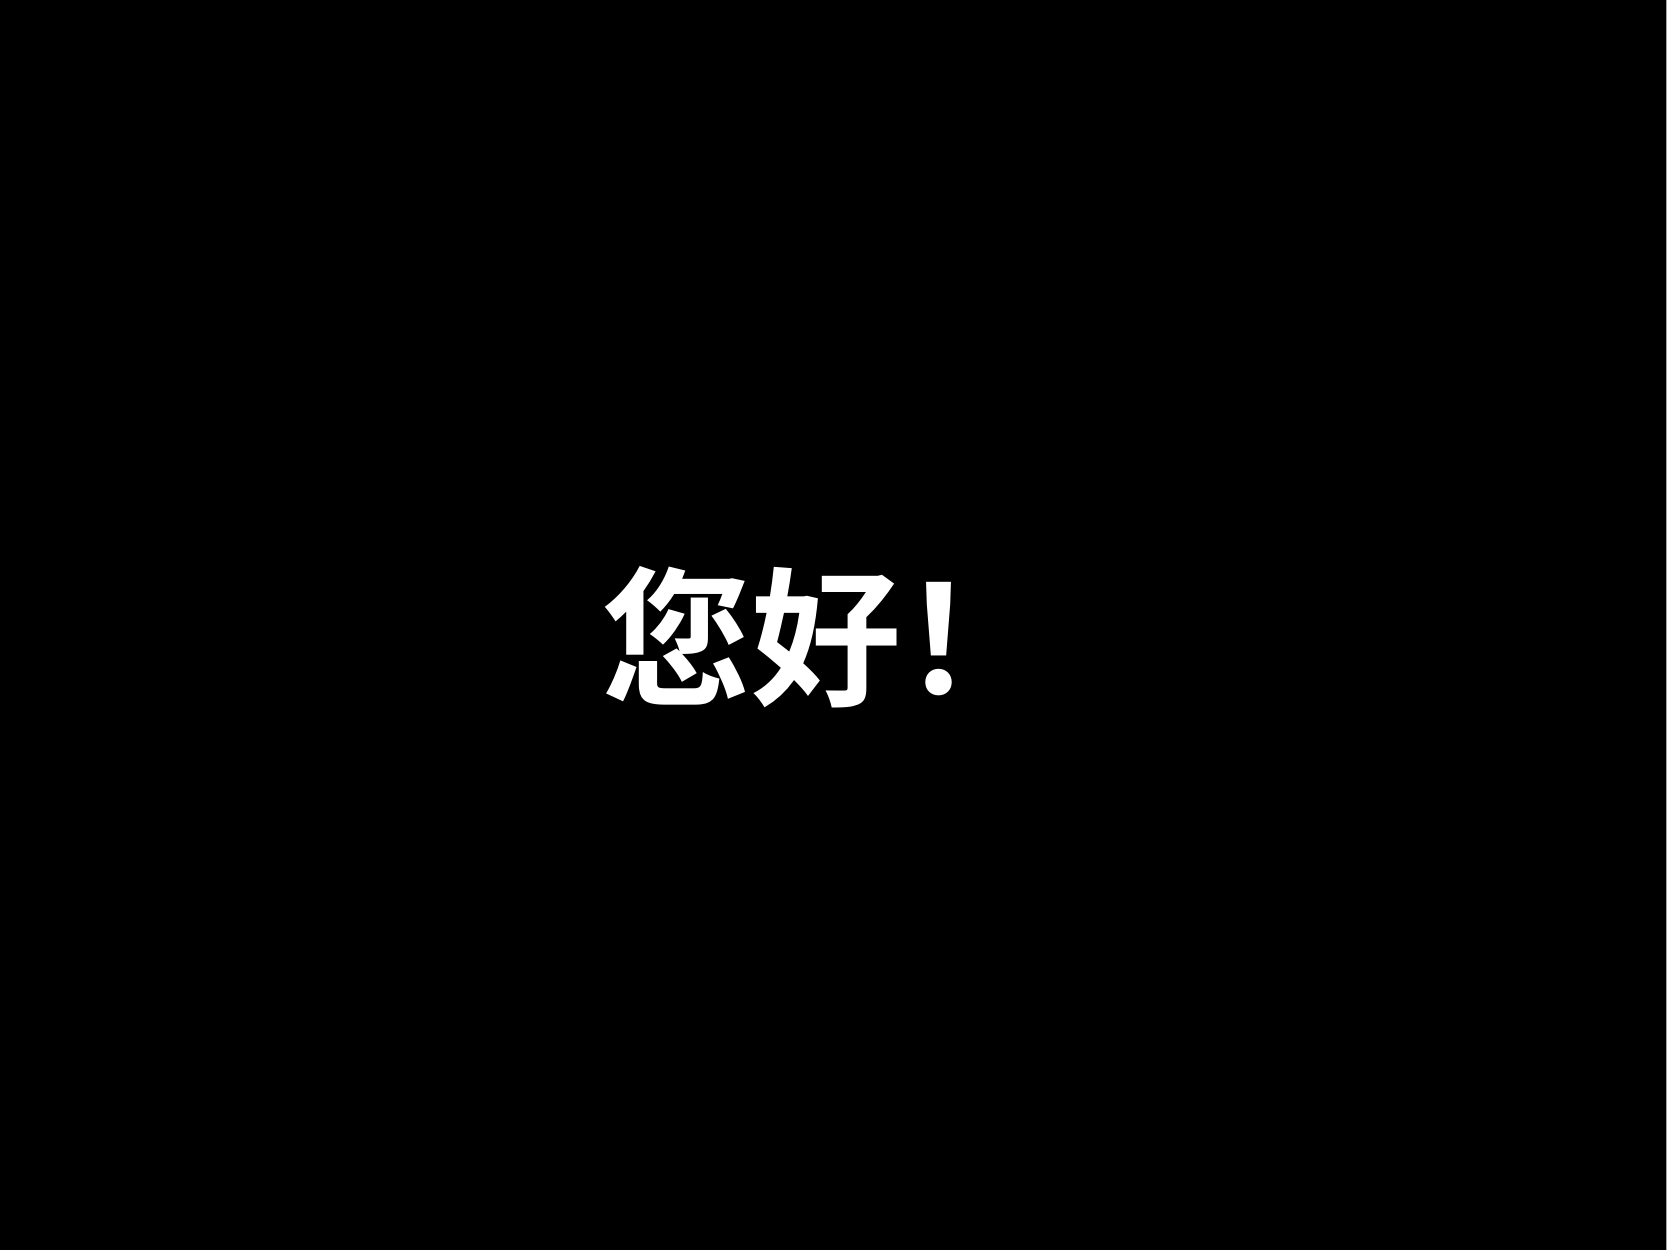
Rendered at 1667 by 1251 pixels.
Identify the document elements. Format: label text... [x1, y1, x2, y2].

text_box 您好！ [29, 558, 1625, 730]
